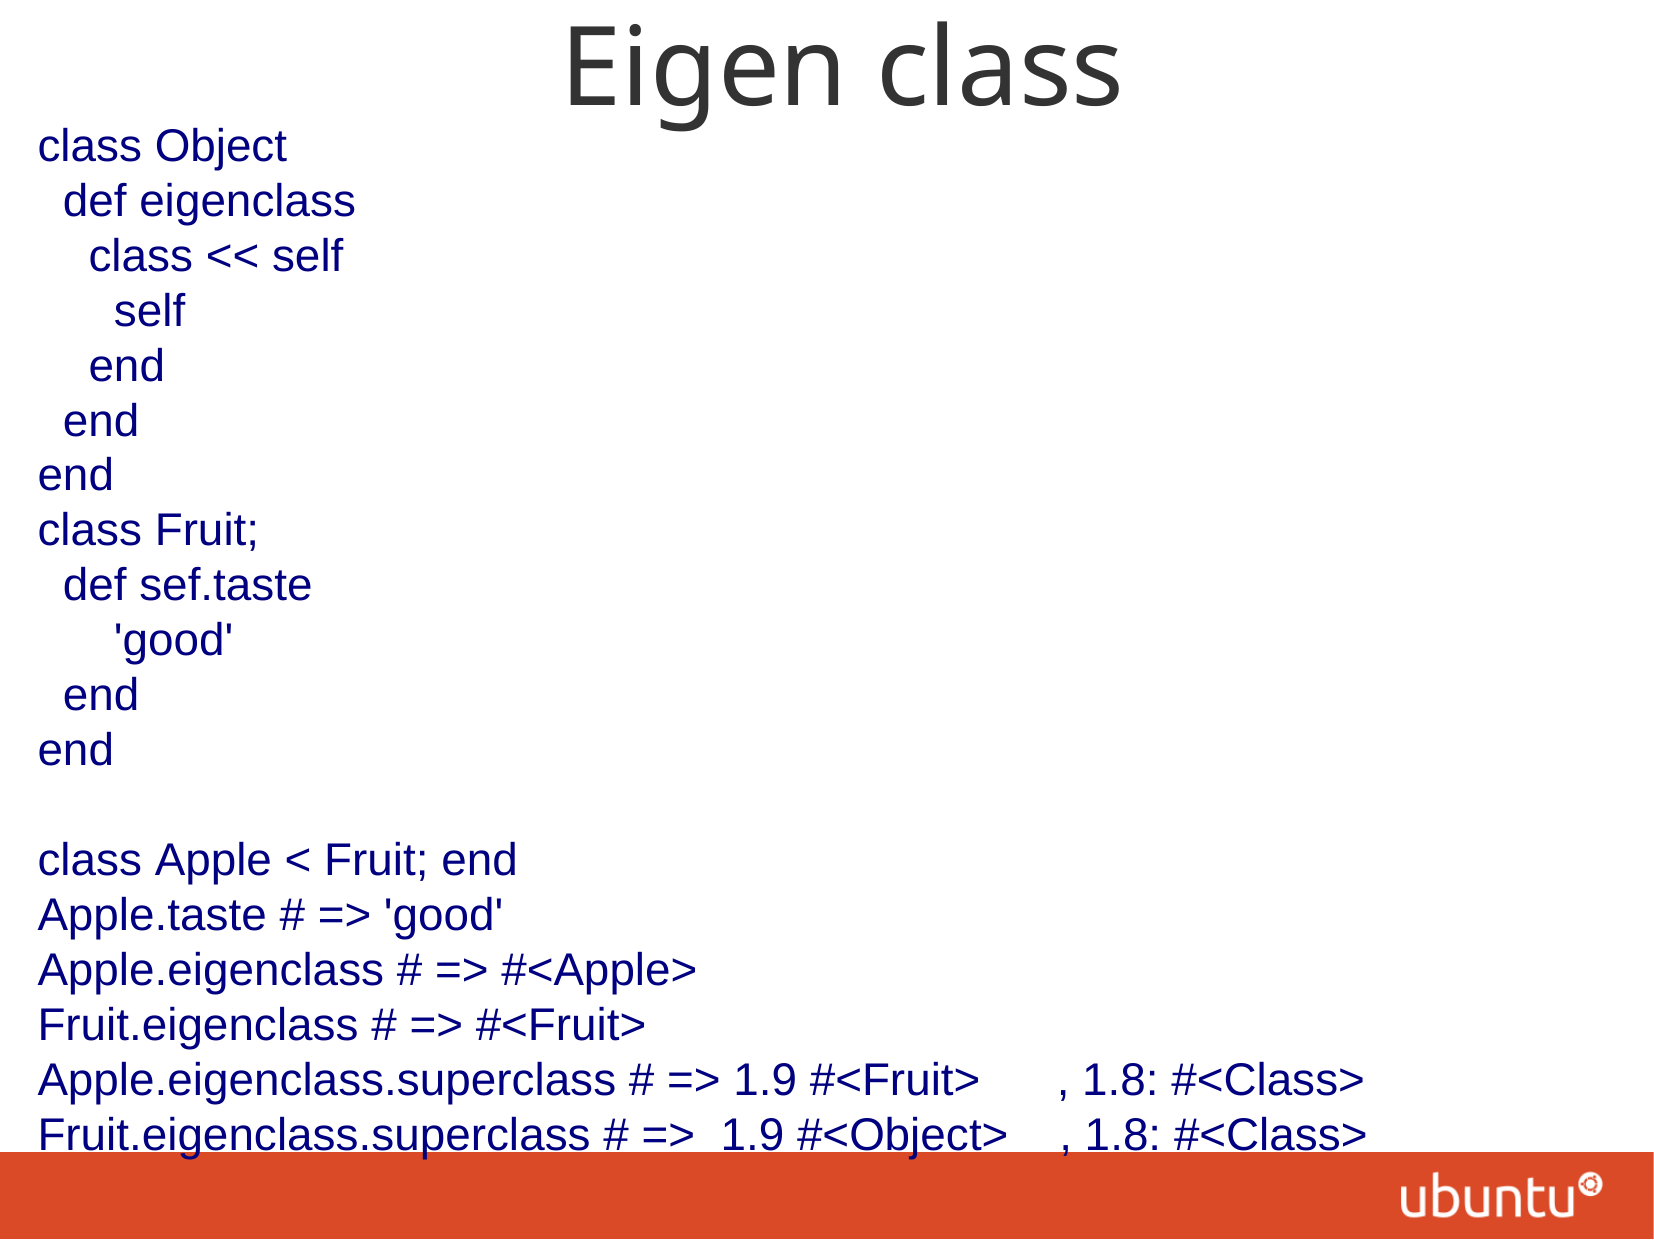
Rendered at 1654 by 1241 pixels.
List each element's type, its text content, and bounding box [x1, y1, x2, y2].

title Eigen class [73, 0, 1613, 115]
picture [0, 1152, 1654, 1239]
subtitle class Object def eigenclass class << self self end end end class Fruit; def sef.taste 'good' end end class Apple < Fruit; end Apple.taste # => 'good' Apple.eigenclass # => #<Apple> Fruit.eigenclass # => #<Fruit> Apple.eigenclass.superclass # => 1.9 #<Fruit> , 1.8: #<Class> Fruit.eigenclass.superclass # => 1.9 #<Object> , 1.8: #<Class> [37, 115, 1613, 1160]
